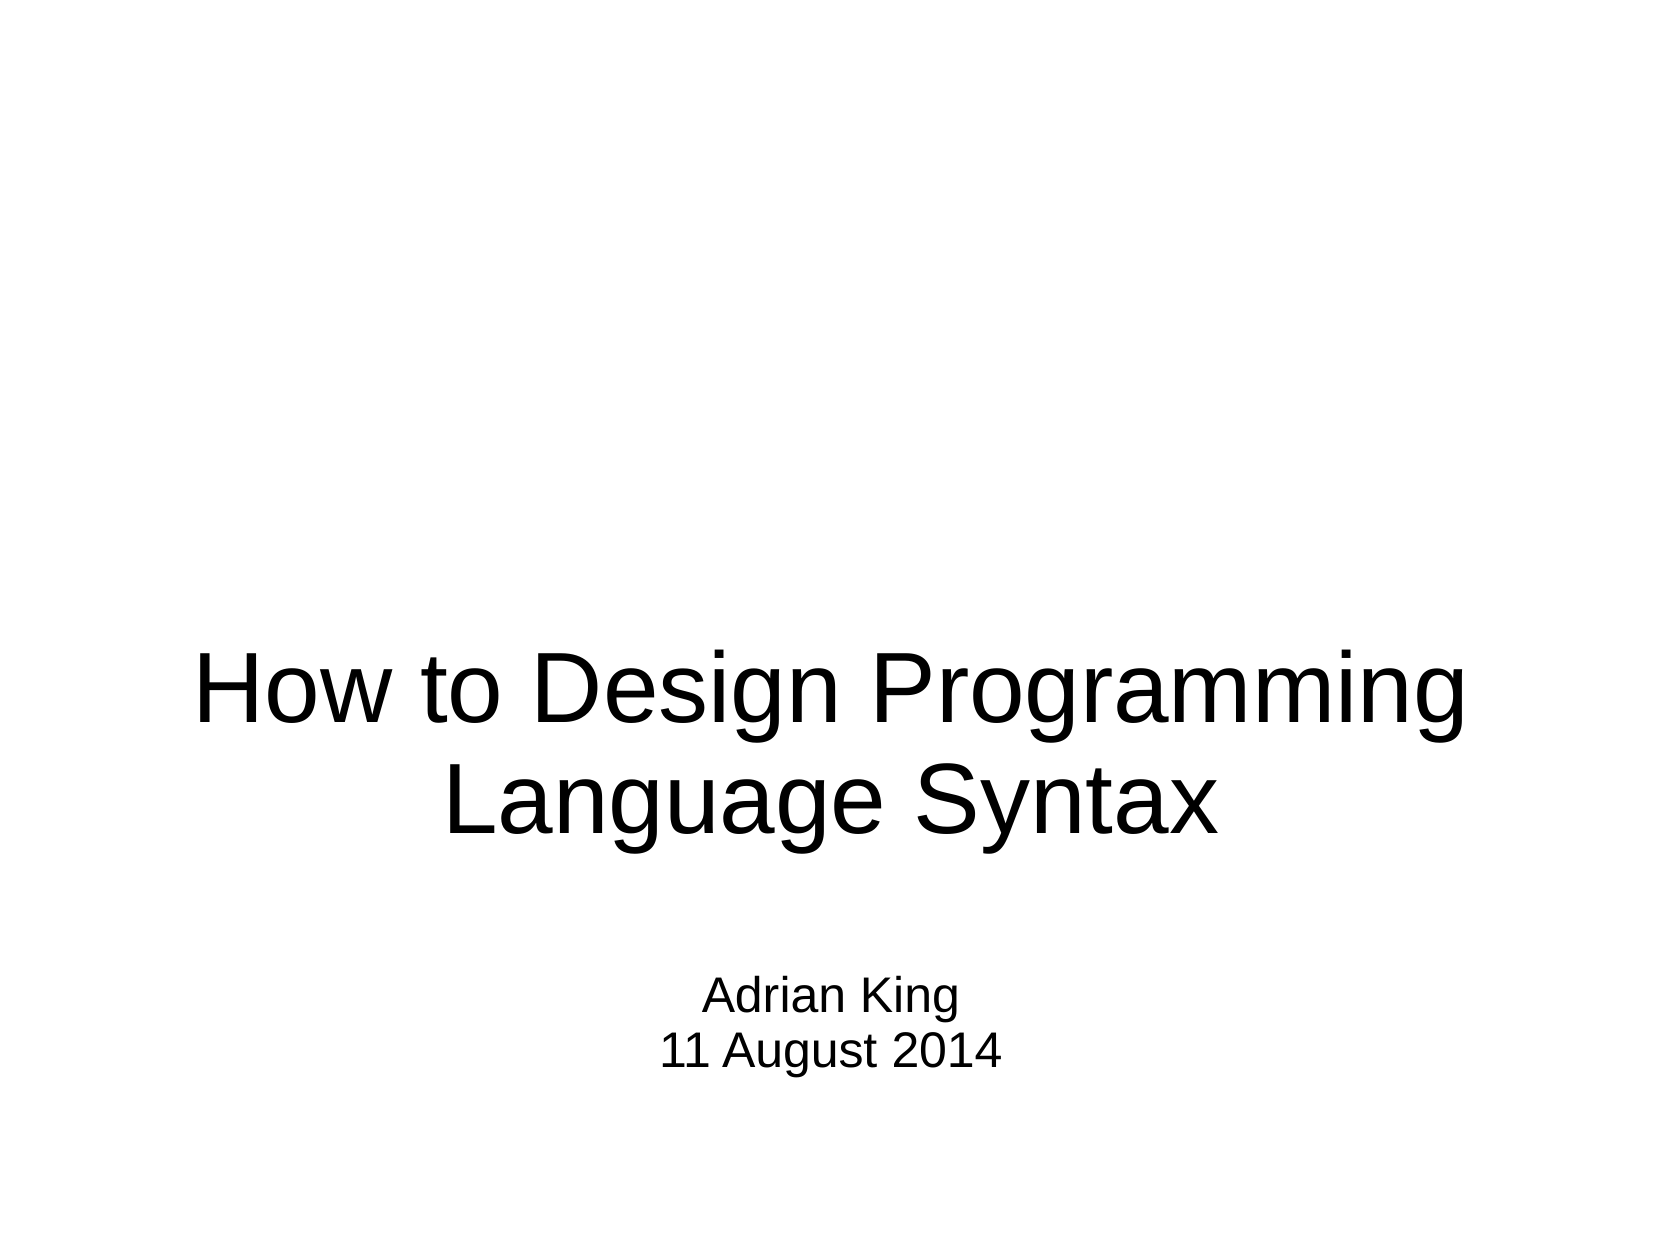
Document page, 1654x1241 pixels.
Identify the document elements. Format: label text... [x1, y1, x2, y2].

subtitle How to Design Programming Language Syntax Adrian King 11 August 2014 [86, 525, 1576, 1185]
